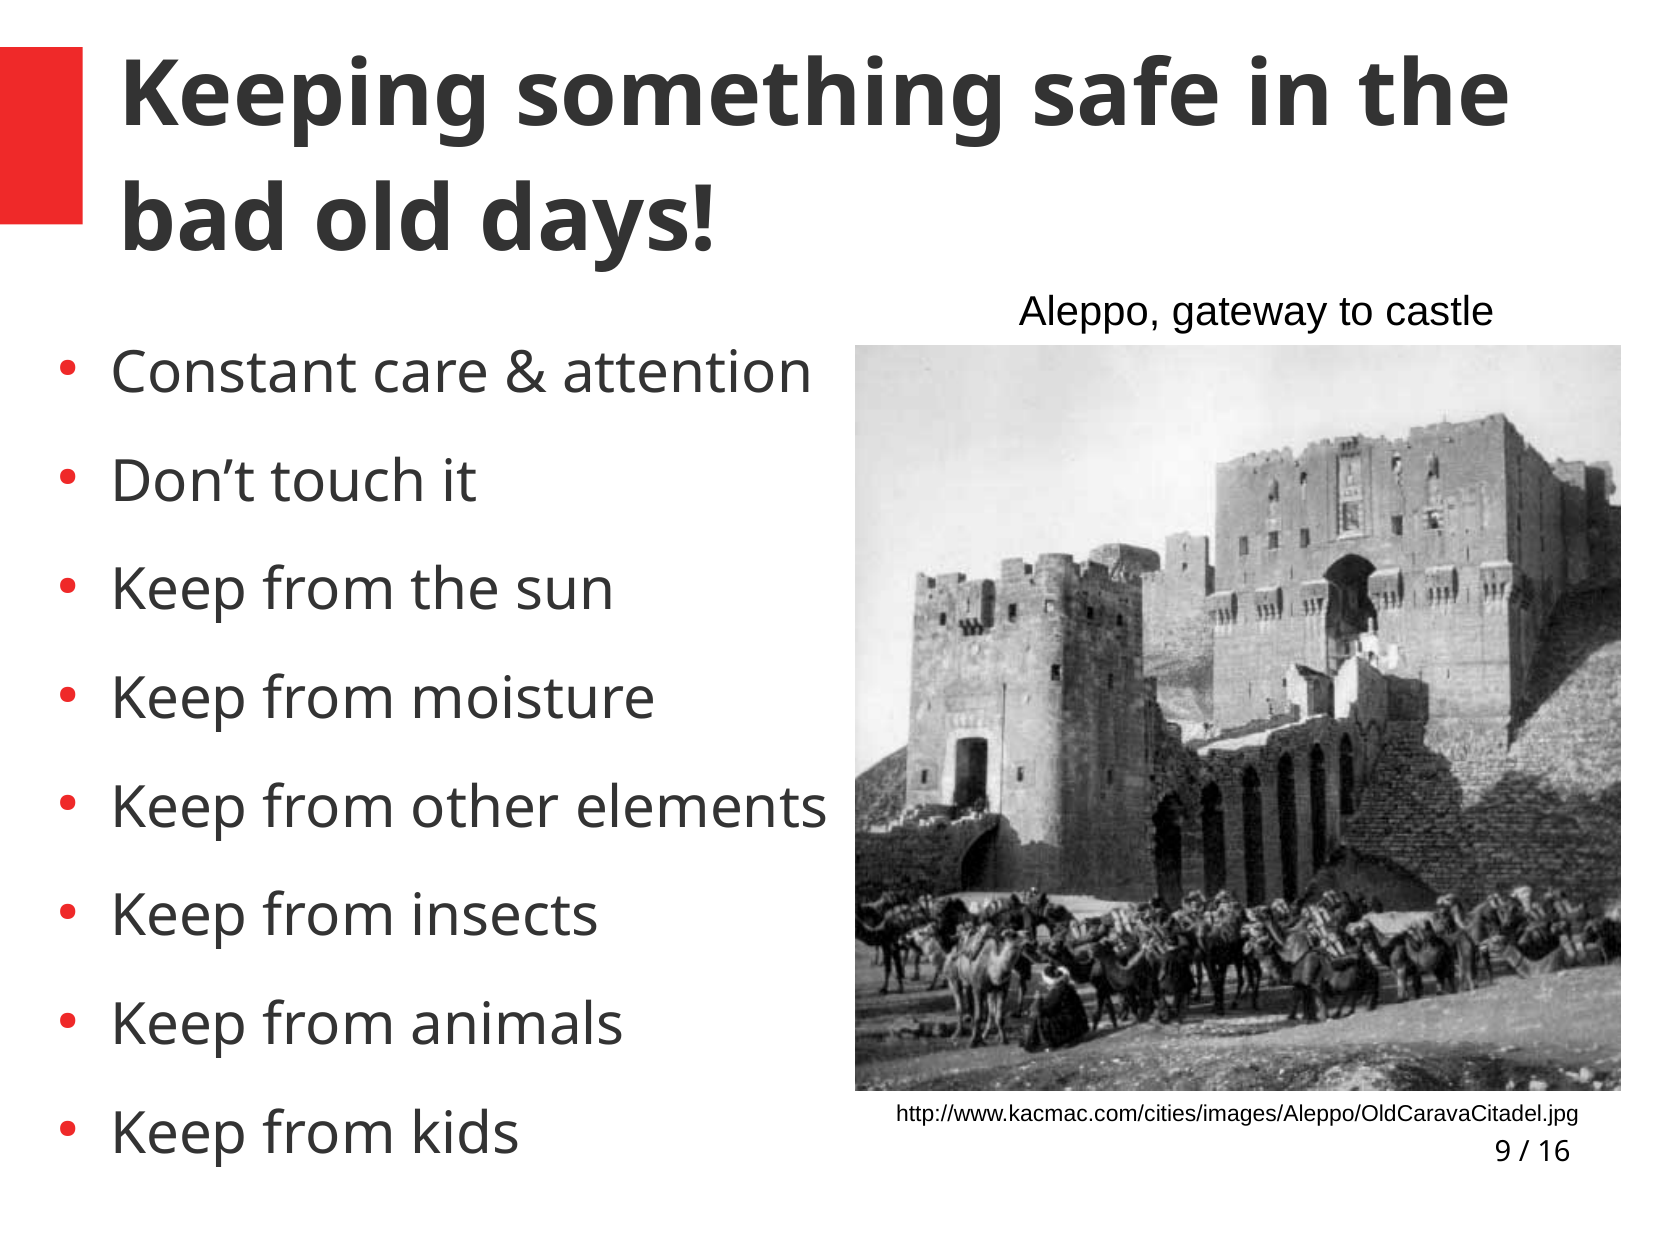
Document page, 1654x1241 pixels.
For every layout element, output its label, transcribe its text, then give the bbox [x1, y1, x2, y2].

title Keeping something safe in the bad old days! [118, 27, 1571, 278]
text_box http://www.kacmac.com/cities/images/Aleppo/OldCaravaCitadel.jpg [881, 1093, 1595, 1134]
list Constant care & attention Don’t touch it Keep from the sun Keep from moisture Keep from other elements Keep from insects Keep from animals Keep from kids [39, 330, 856, 901]
text_box Aleppo, gateway to castle [1004, 280, 1510, 342]
picture [855, 345, 1621, 1091]
